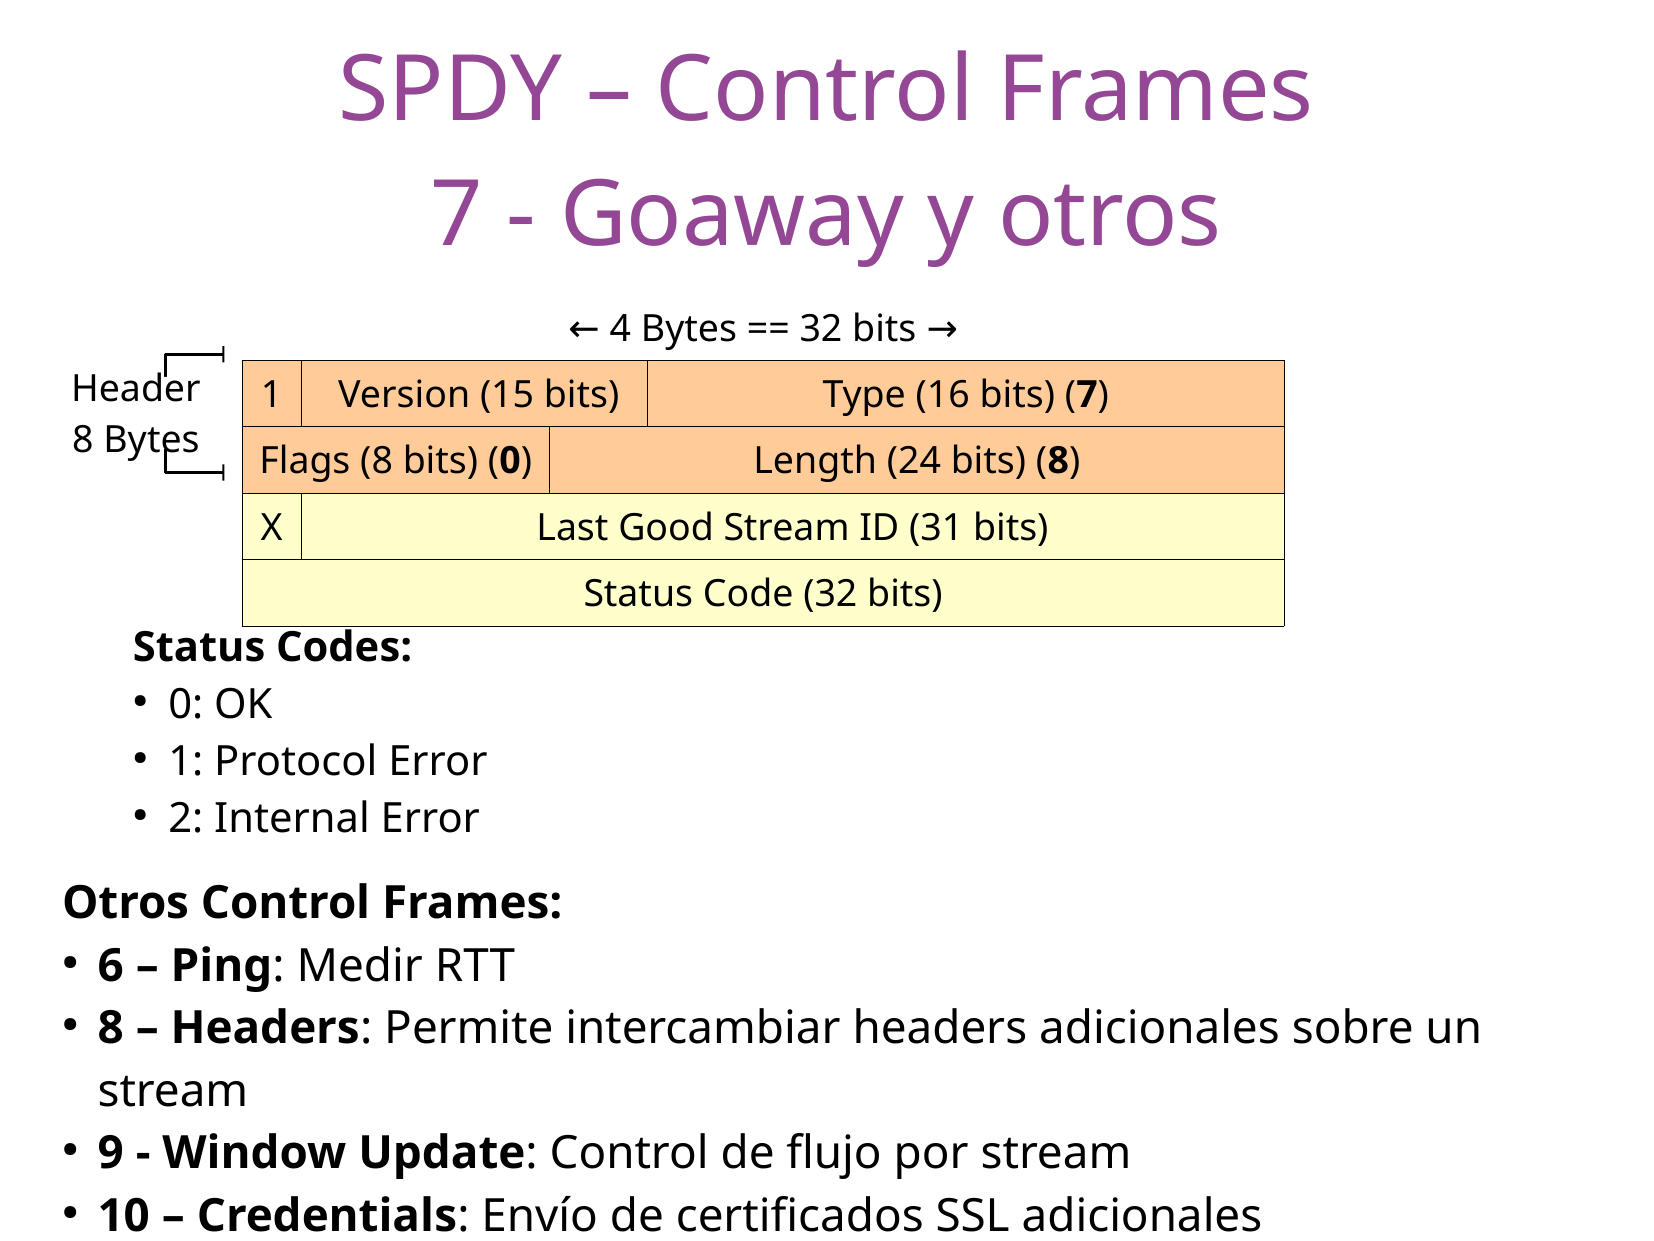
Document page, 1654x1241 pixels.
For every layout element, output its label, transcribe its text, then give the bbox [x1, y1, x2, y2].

text_box Header 8 Bytes [65, 376, 207, 449]
text_box Status Codes: 0: OK 1: Protocol Error 2: Internal Error [118, 609, 1359, 862]
table_cell 1 [243, 361, 301, 426]
table_header ← 4 Bytes == 32 bits → [243, 294, 1284, 360]
table_cell Version (15 bits) [302, 361, 647, 426]
table_cell Status Code (32 bits) [243, 560, 1284, 609]
table_cell Type (16 bits) (7) [648, 361, 1284, 426]
table_cell Last Good Stream ID (31 bits) [302, 494, 1284, 559]
table_cell Length (24 bits) (8) [550, 427, 1284, 493]
text_box Otros Control Frames: 6 – Ping: Medir RTT 8 – Headers: Permite intercambiar headers adicionales sobre un stream 9 - Window Update: Control de flujo por stream 10 – Credentials: Envío de certificados SSL adicionales [47, 862, 1607, 1170]
table_cell X [243, 494, 301, 559]
title SPDY – Control Frames 7 - Goaway y otros [82, 43, 1571, 251]
table_cell Flags (8 bits) (0) [243, 427, 549, 493]
